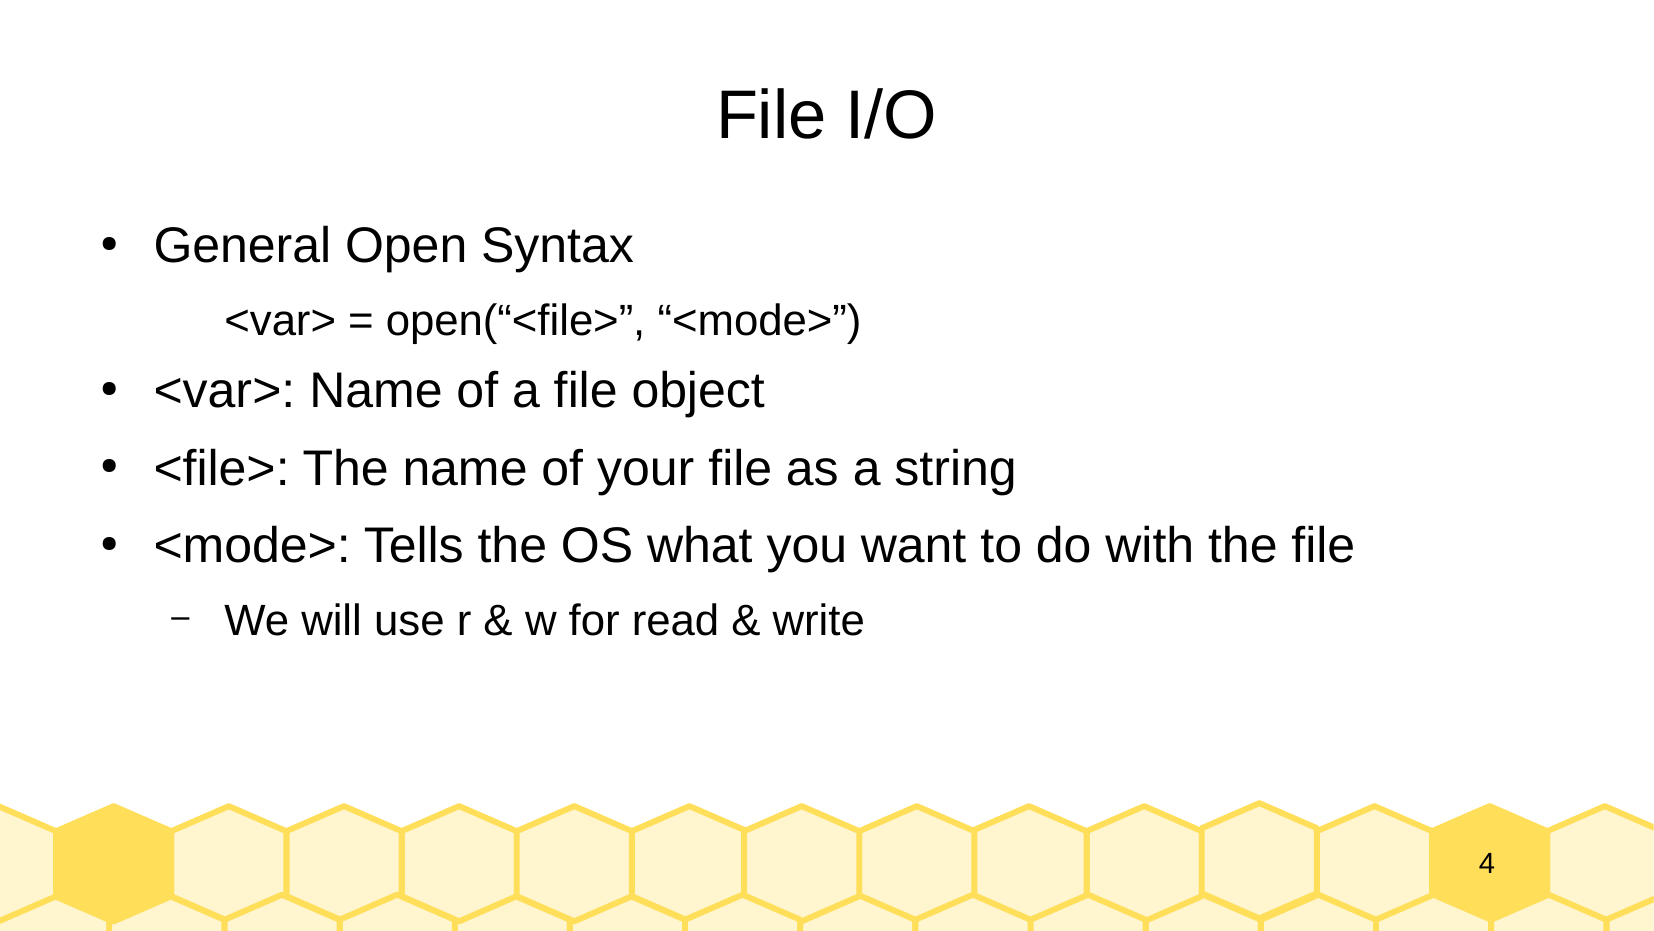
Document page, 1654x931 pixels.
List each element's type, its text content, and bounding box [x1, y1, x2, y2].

title File I/O [82, 37, 1571, 193]
list General Open Syntax <var> = open(“<file>”, “<mode>”) <var>: Name of a file object <file>: The name of your file as a string <mode>: Tells the OS what you want to do with the file We will use r & w for read & write [82, 217, 1571, 758]
